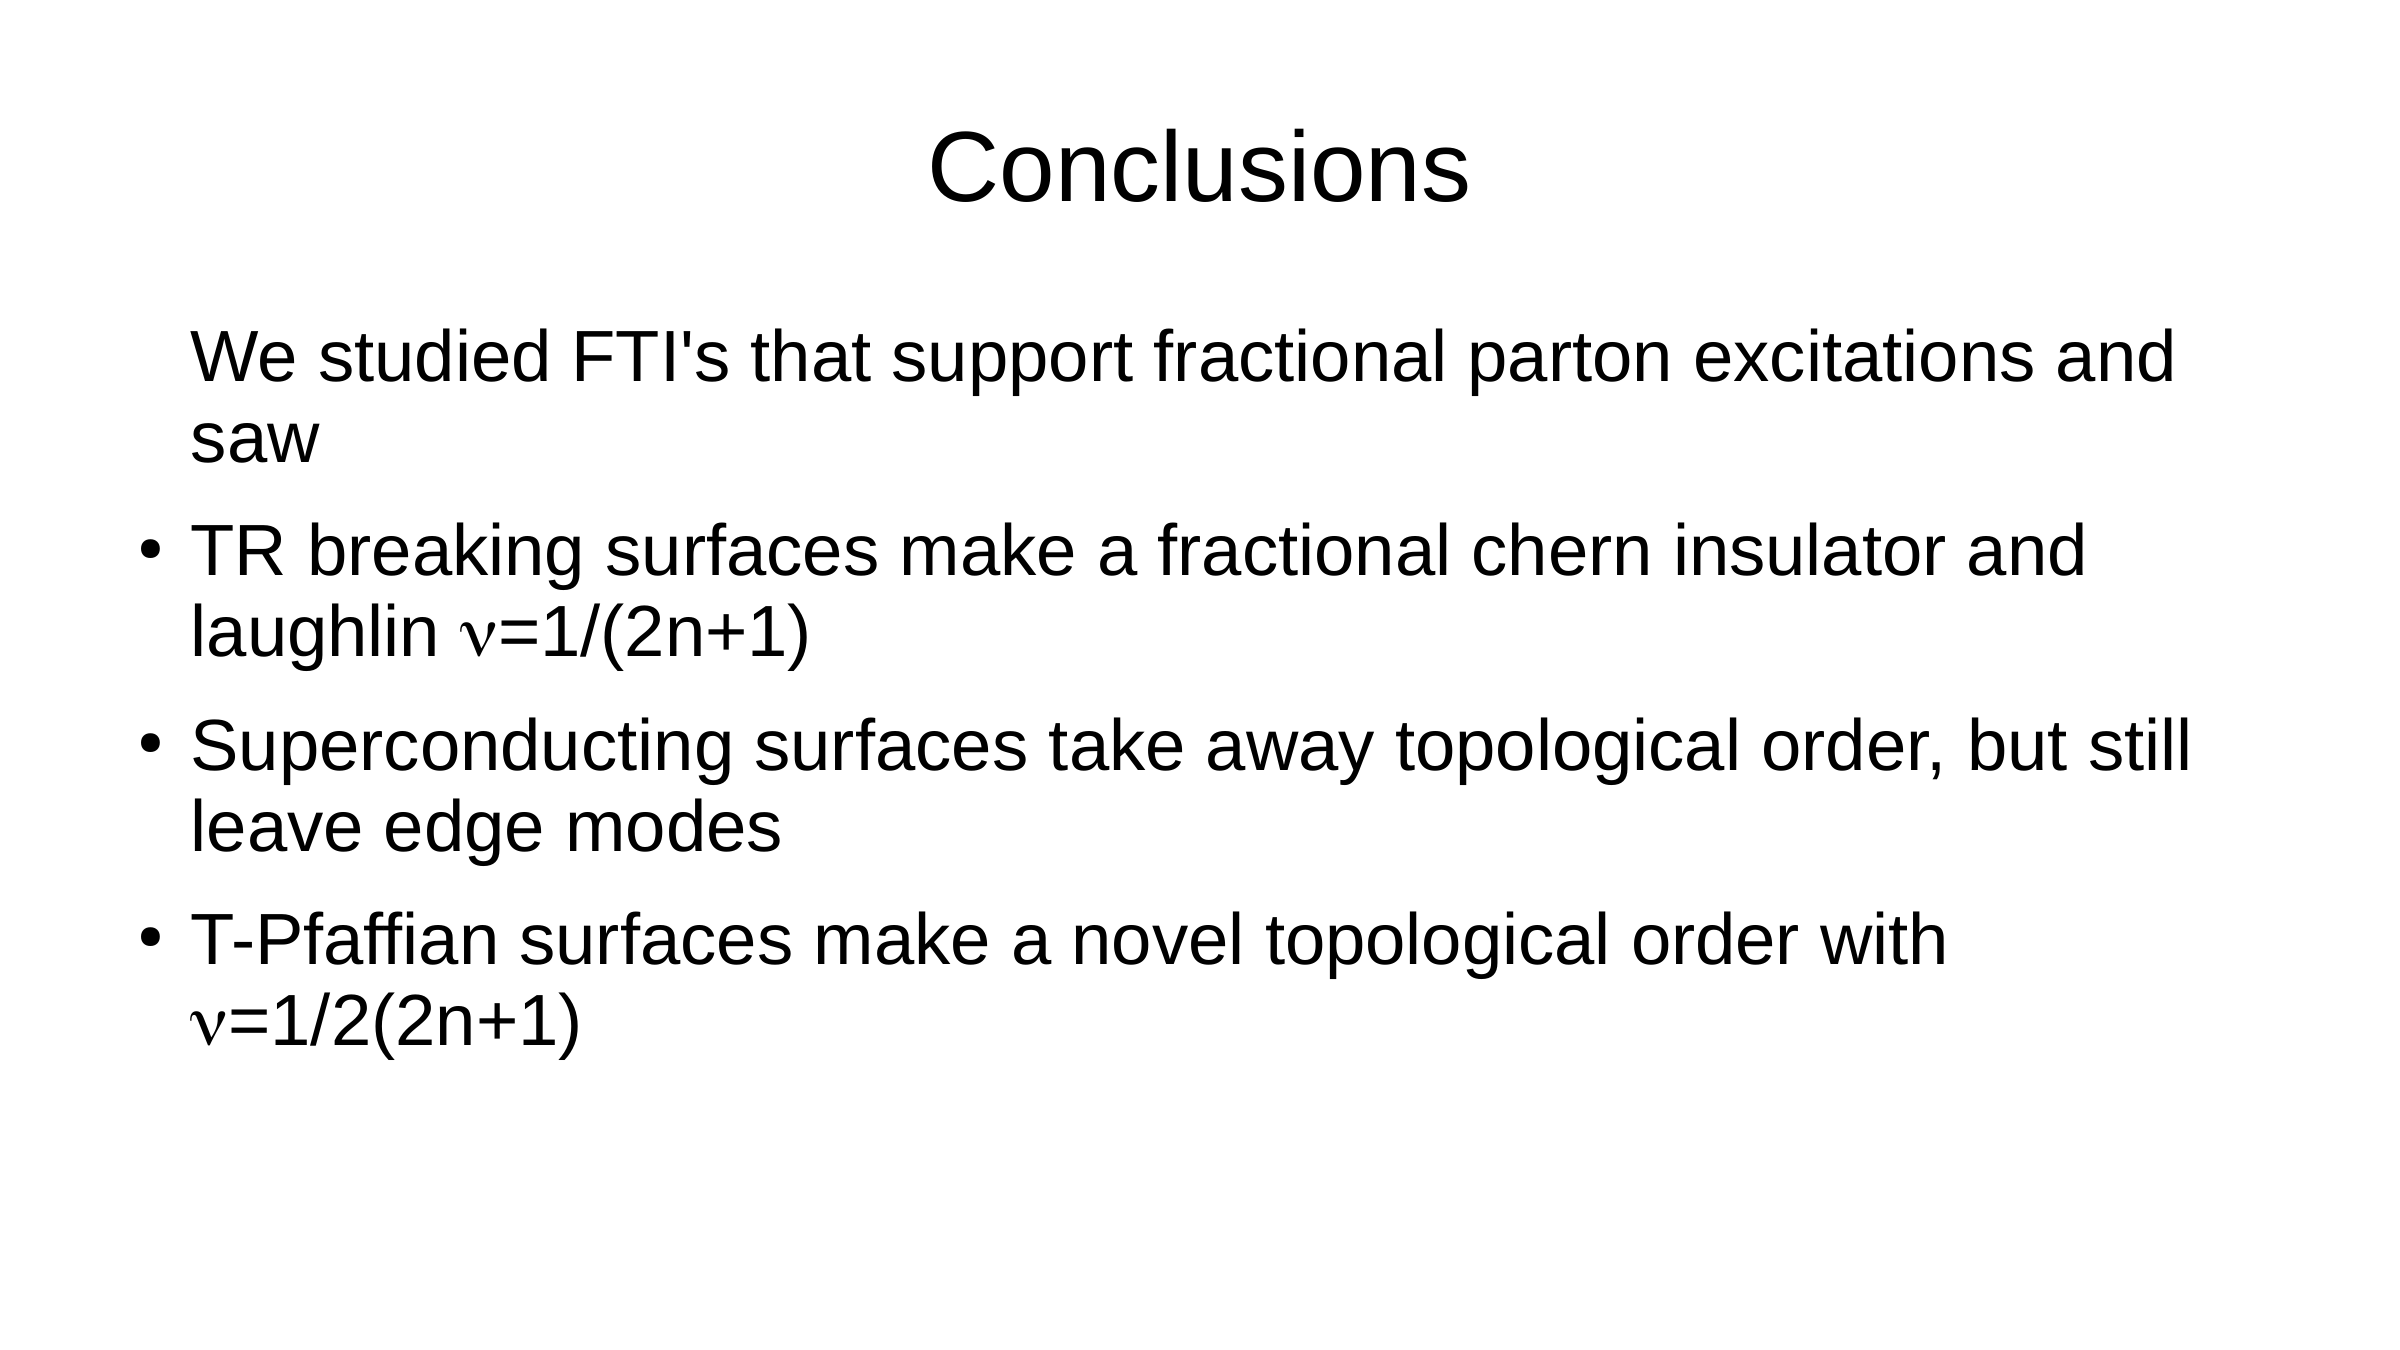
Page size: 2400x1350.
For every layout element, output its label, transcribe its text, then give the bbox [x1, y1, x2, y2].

list We studied FTI's that support fractional parton excitations and saw TR breaking surfaces make a fractional chern insulator and laughlin n=1/(2n+1) Superconducting surfaces take away topological order, but still leave edge modes T-Pfaffian surfaces make a novel topological order with n=1/2(2n+1) [120, 315, 2280, 1207]
title Conclusions [120, 53, 2280, 280]
